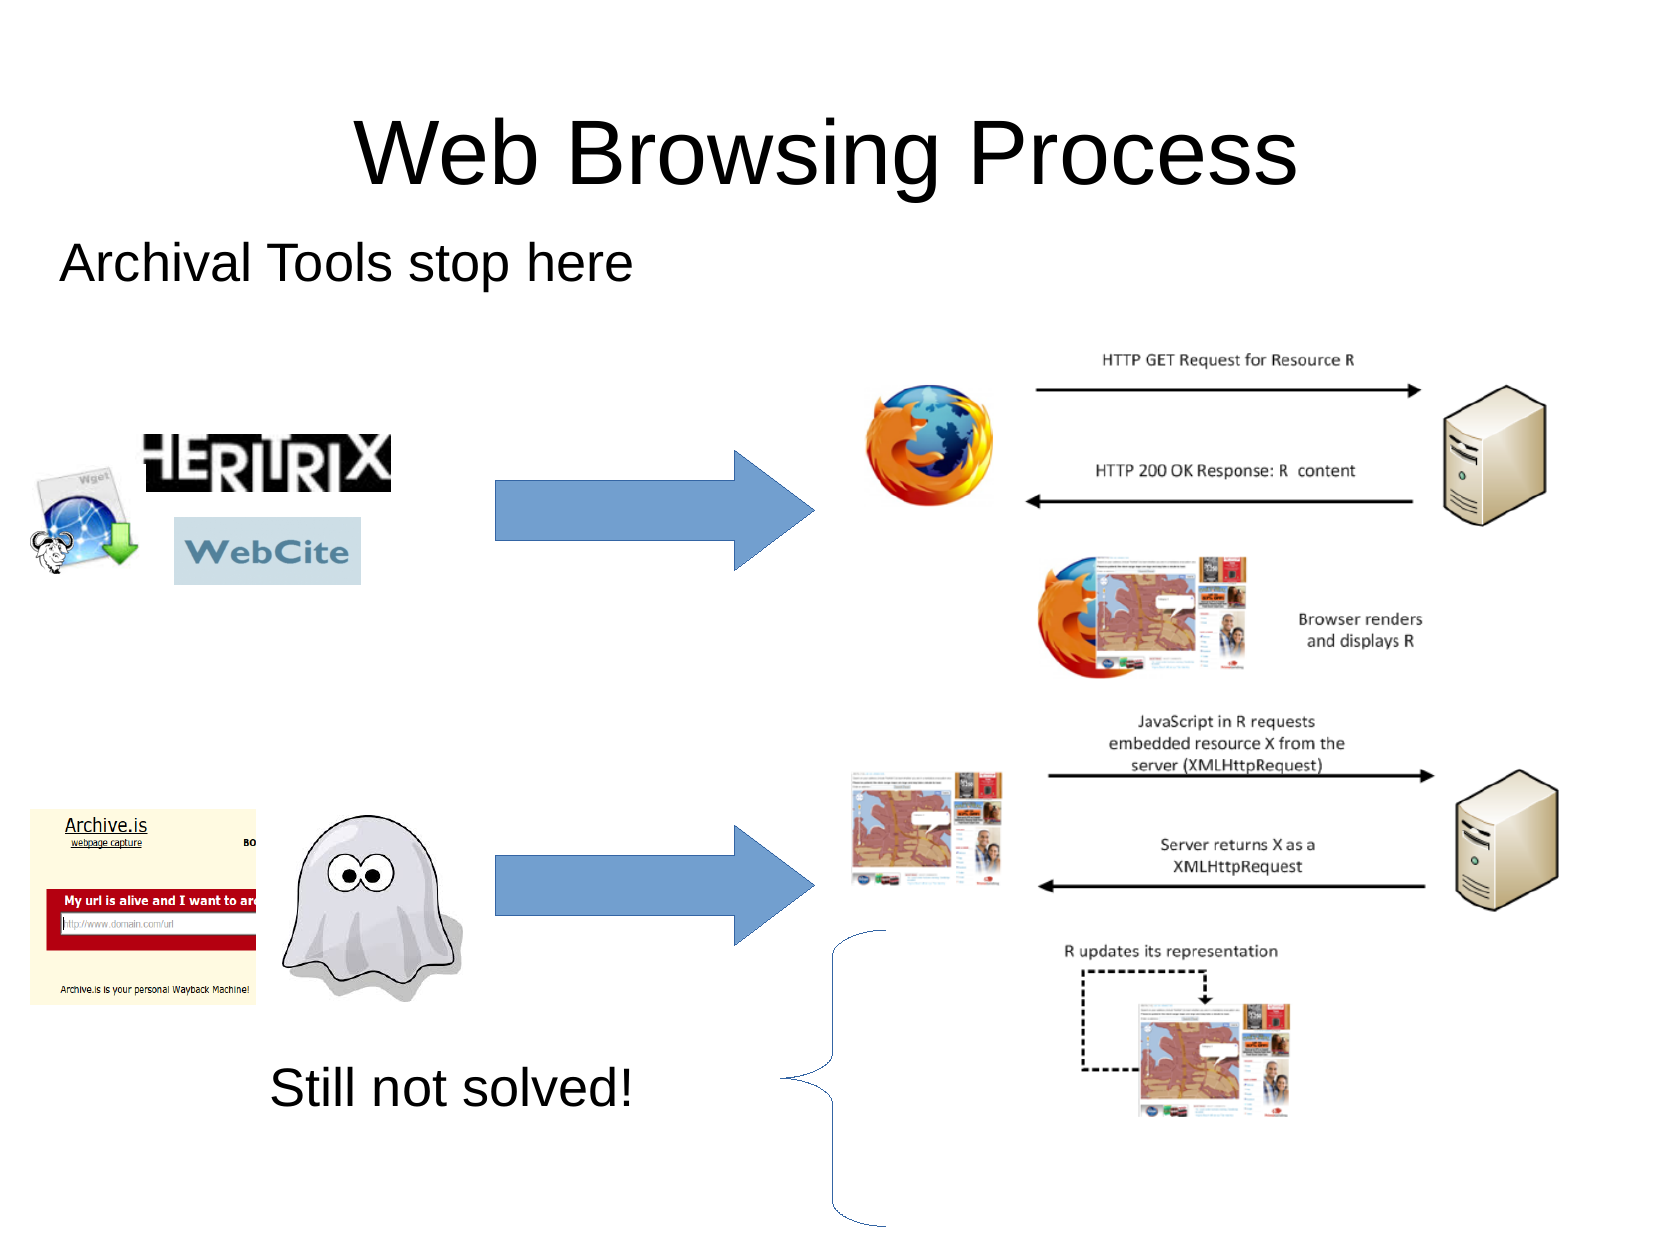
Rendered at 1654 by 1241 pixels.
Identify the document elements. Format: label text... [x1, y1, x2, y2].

title Web Browsing Process [82, 49, 1571, 257]
text_box [495, 825, 815, 946]
picture [282, 815, 463, 1002]
picture [814, 236, 1595, 1227]
text_box Archival Tools stop here [45, 225, 691, 301]
picture [30, 809, 256, 1006]
text_box [495, 450, 815, 571]
picture [30, 434, 391, 575]
text_box Still not solved! [255, 1049, 706, 1126]
picture [174, 517, 361, 586]
